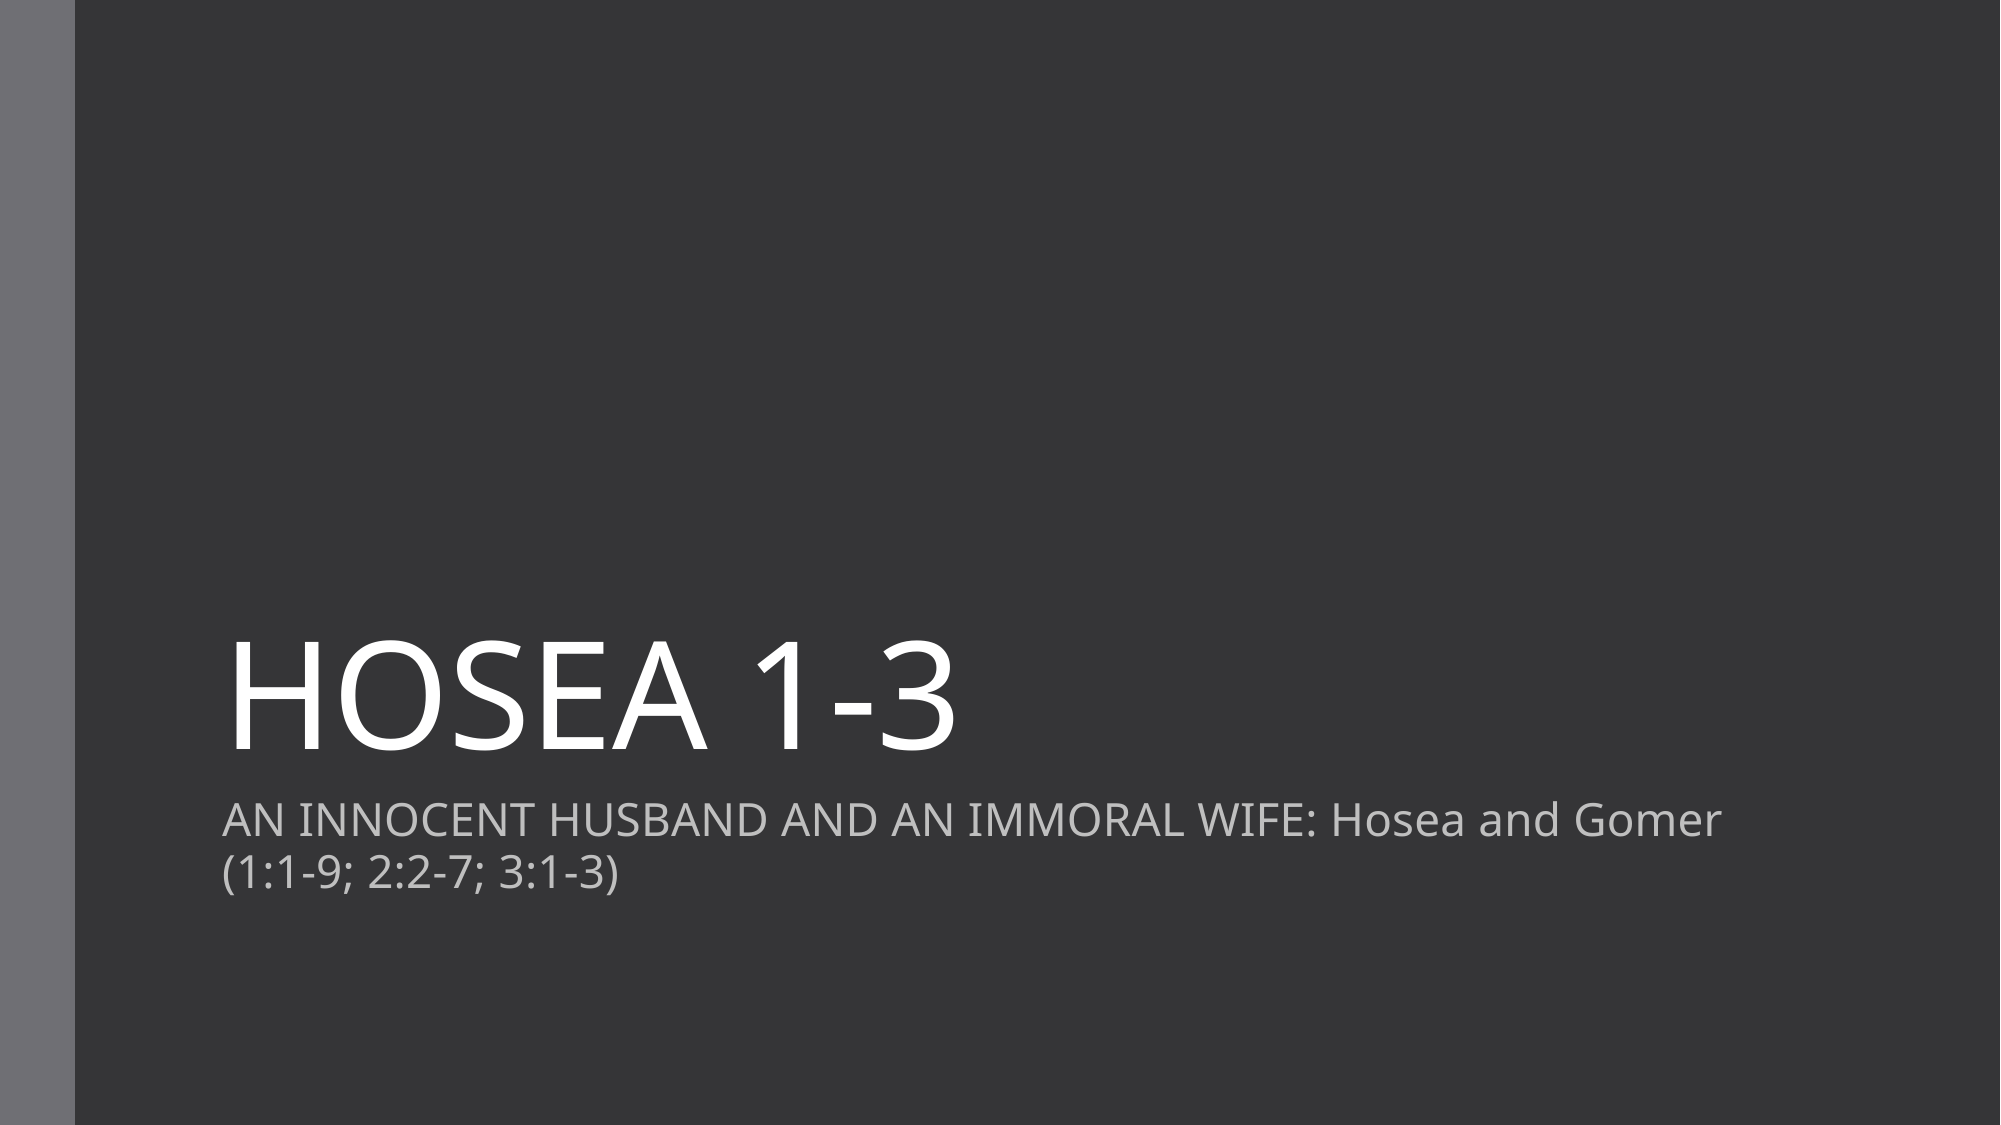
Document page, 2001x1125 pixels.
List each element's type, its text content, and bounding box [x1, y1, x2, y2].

subtitle AN INNOCENT HUSBAND AND AN IMMORAL WIFE: Hosea and Gomer (1:1-9; 2:2-7; 3:1-3) [206, 787, 1752, 1066]
title HOSEA 1-3 [206, 124, 1752, 787]
